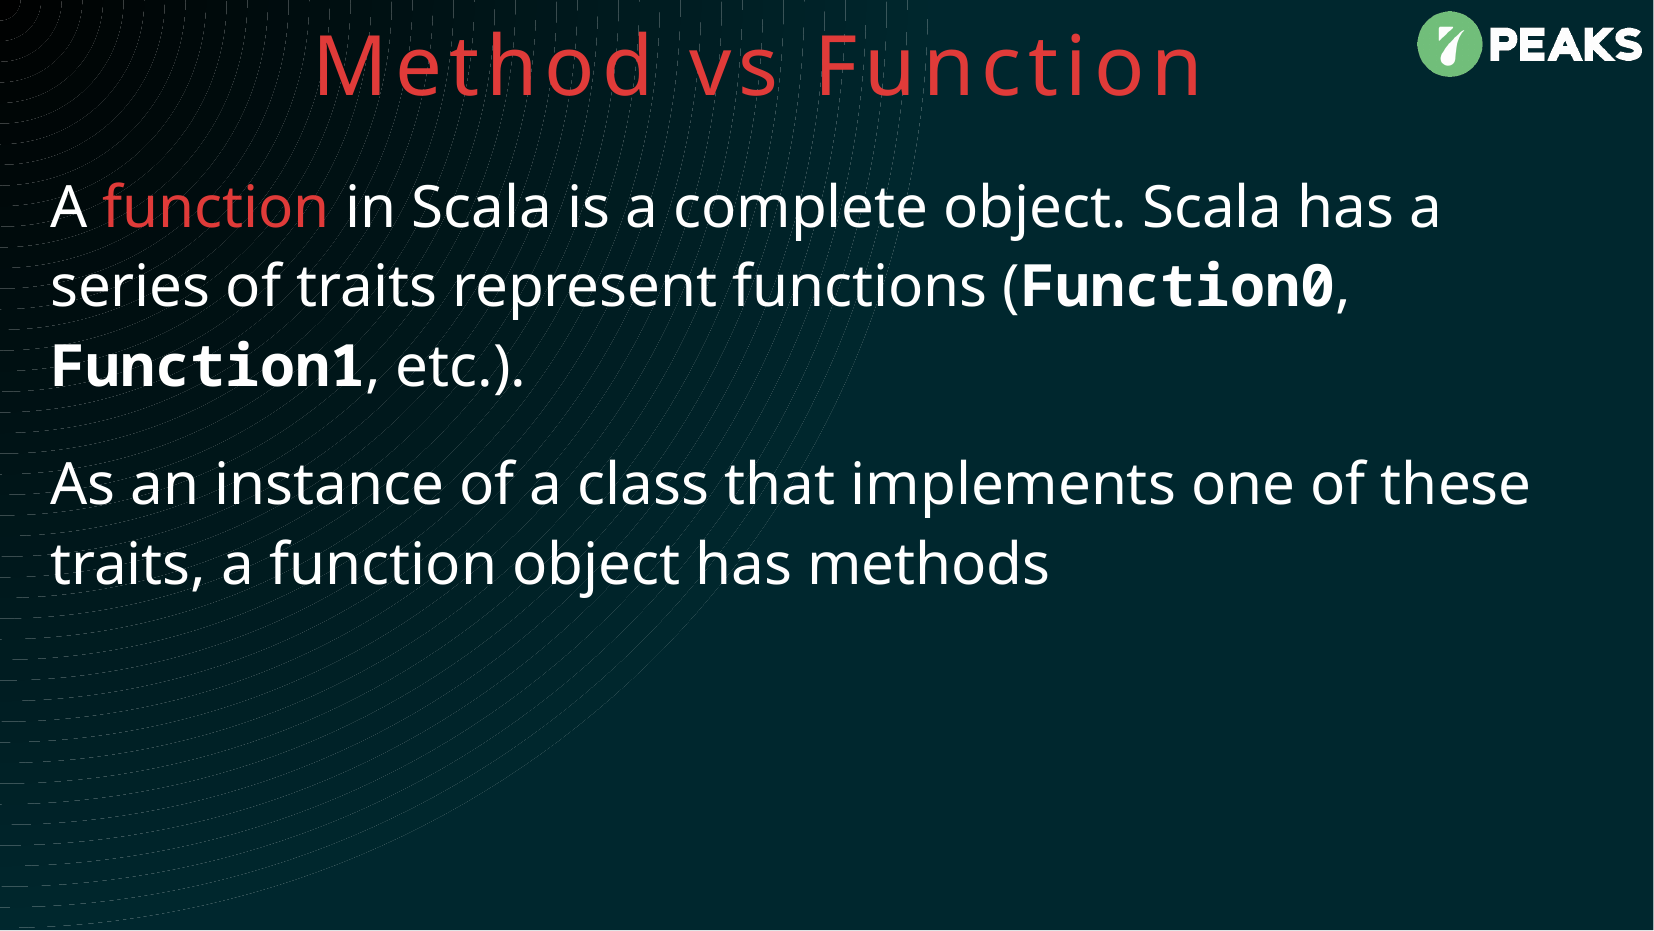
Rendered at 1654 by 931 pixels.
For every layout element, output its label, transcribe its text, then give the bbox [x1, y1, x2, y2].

text_box A function in Scala is a complete object. Scala has a series of traits represent functions (Function0, Function1, etc.). As an instance of a class that implements one of these traits, a function object has methods [35, 157, 1619, 924]
text_box Method vs Function [298, 0, 1356, 142]
picture [1417, 11, 1642, 77]
